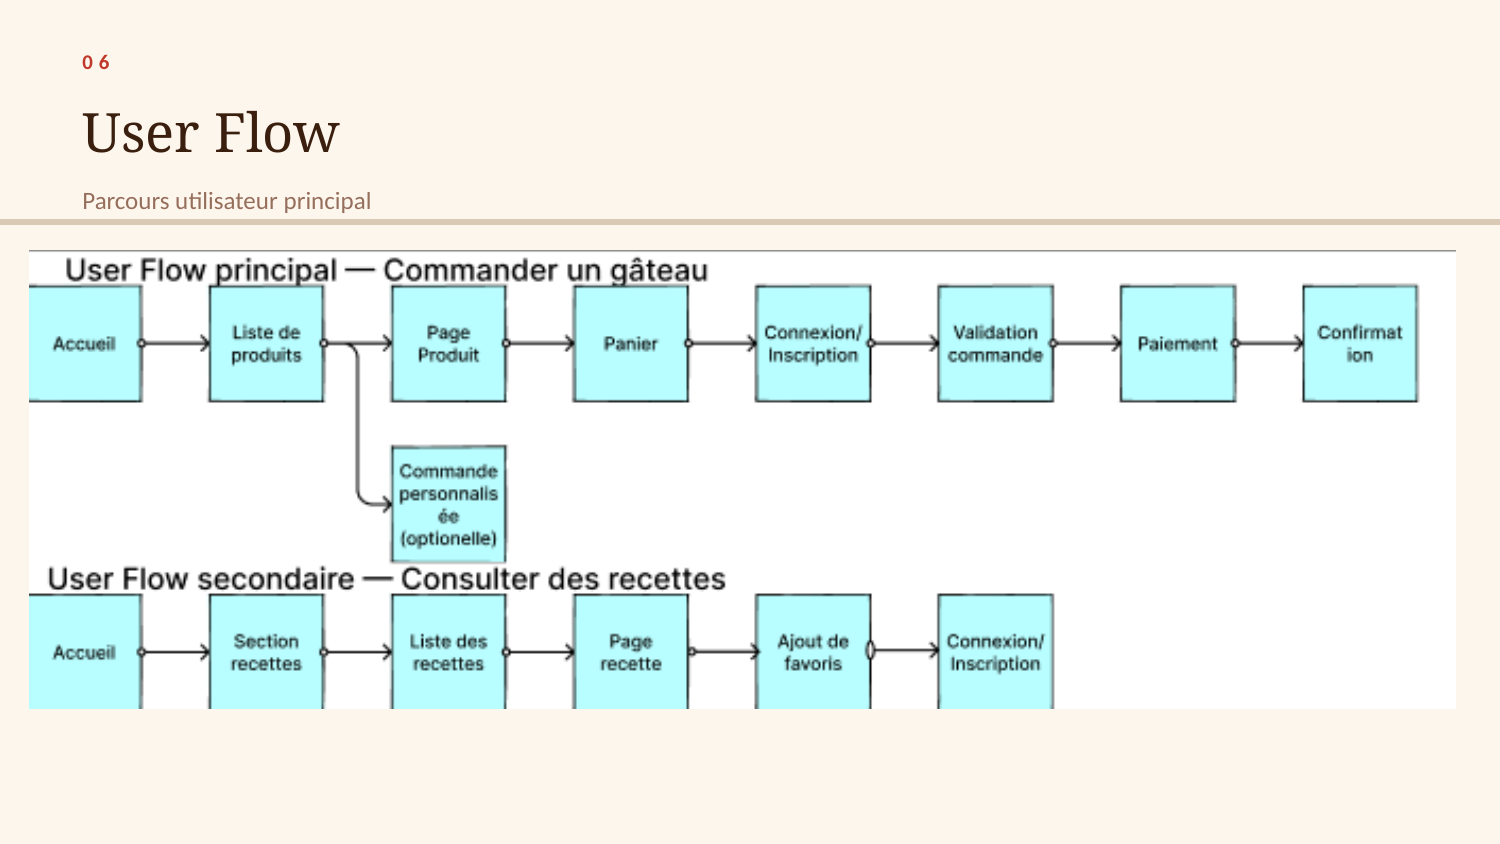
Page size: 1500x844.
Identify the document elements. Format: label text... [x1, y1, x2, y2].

text_box User Flow [67, 82, 1433, 176]
picture [29, 250, 1456, 709]
text_box Parcours utilisateur principal [67, 176, 1433, 222]
text_box [0, 0, 1500, 225]
text_box 06 [67, 41, 218, 80]
